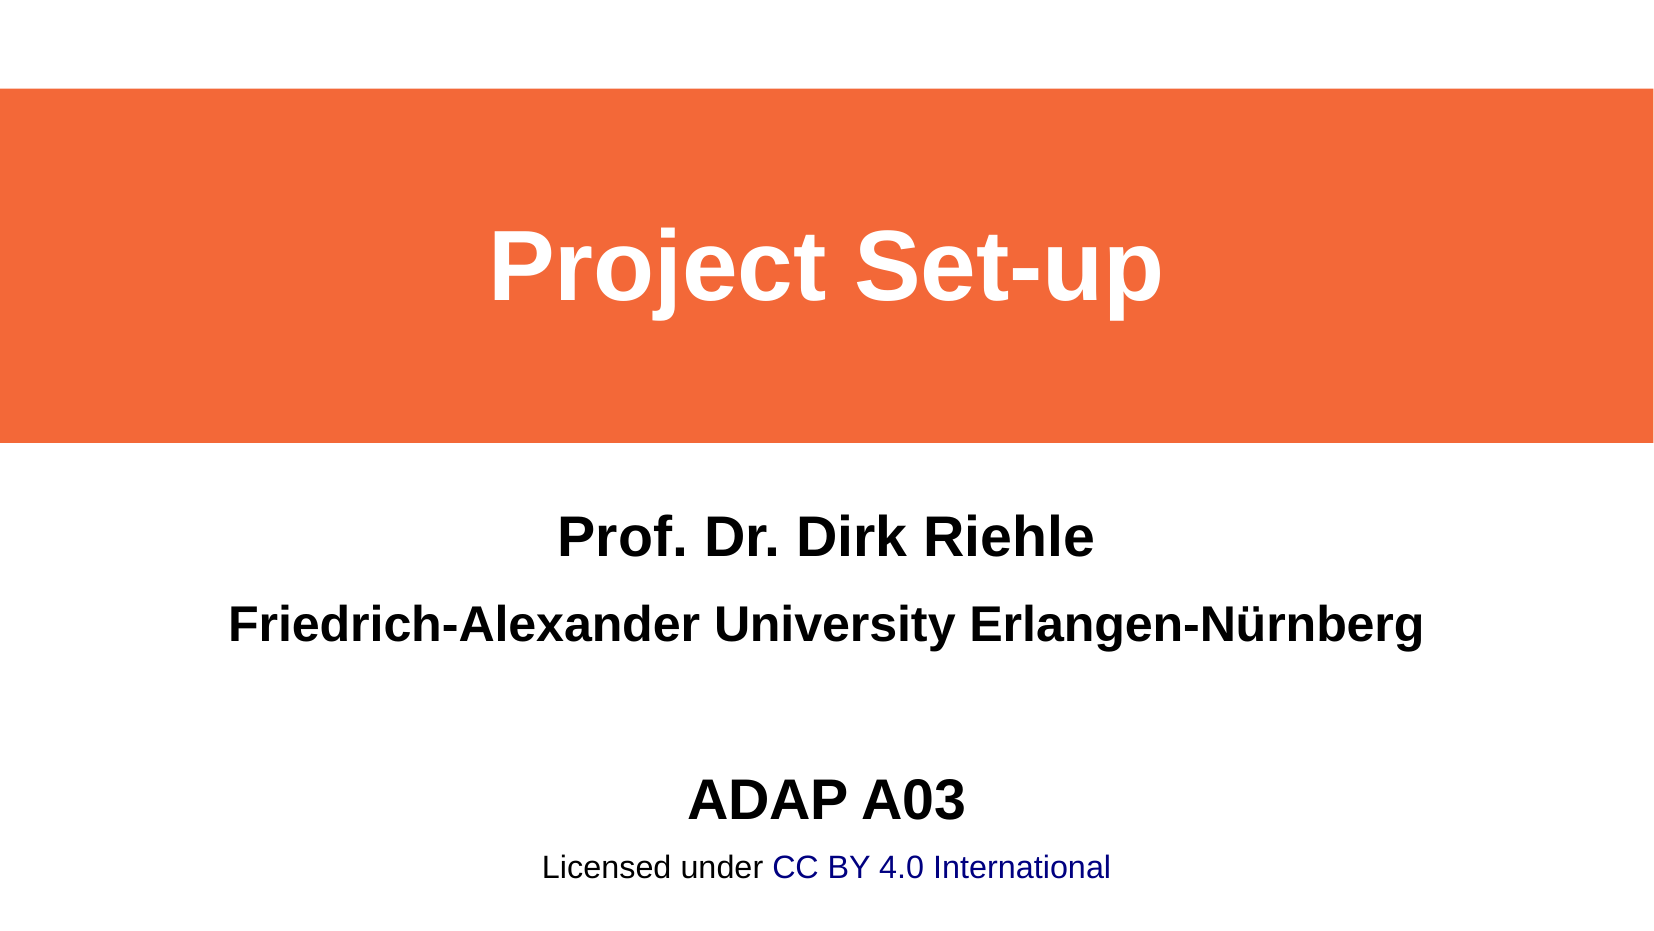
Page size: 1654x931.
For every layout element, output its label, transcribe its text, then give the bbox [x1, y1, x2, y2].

subtitle Prof. Dr. Dirk Riehle Friedrich-Alexander University Erlangen-Nürnberg ADAP A03 Licensed under CC BY 4.0 International [29, 472, 1625, 886]
title Project Set-up [0, 88, 1654, 443]
